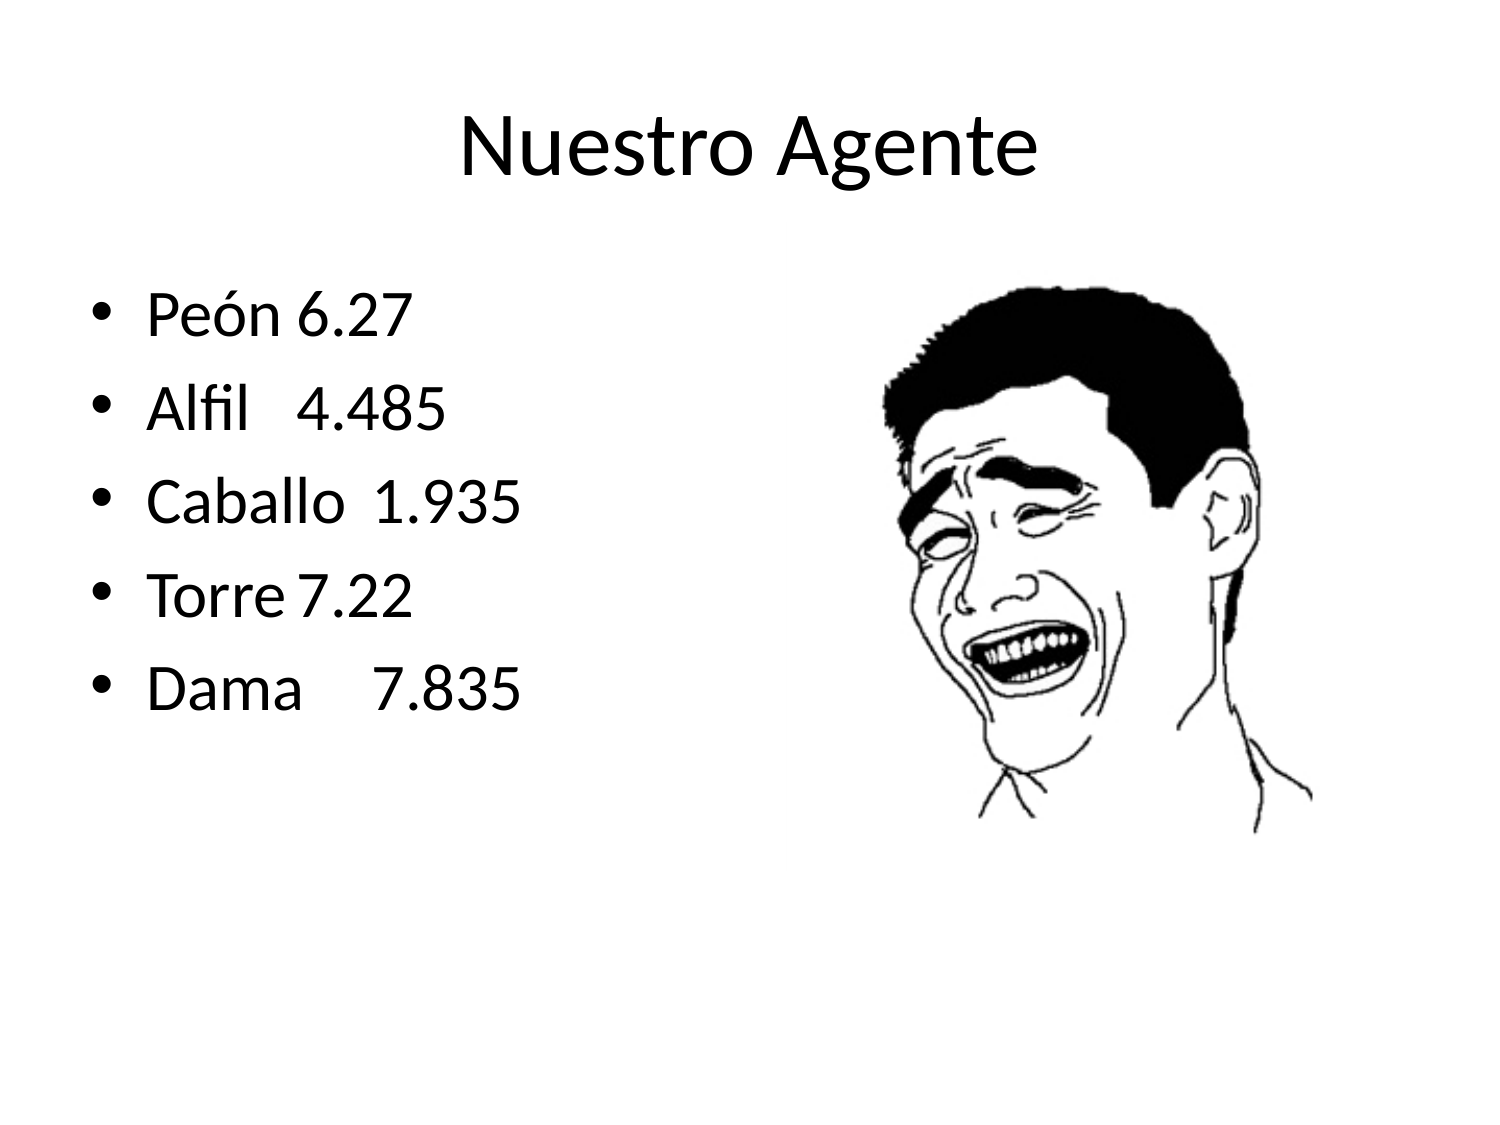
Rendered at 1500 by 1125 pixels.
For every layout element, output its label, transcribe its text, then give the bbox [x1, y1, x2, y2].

picture [785, 222, 1438, 871]
title Nuestro Agente [75, 45, 1425, 233]
list Peón 6.27 Alfil 4.485 Caballo 1.935 Torre 7.22 Dama 7.835 [75, 262, 1425, 1005]
